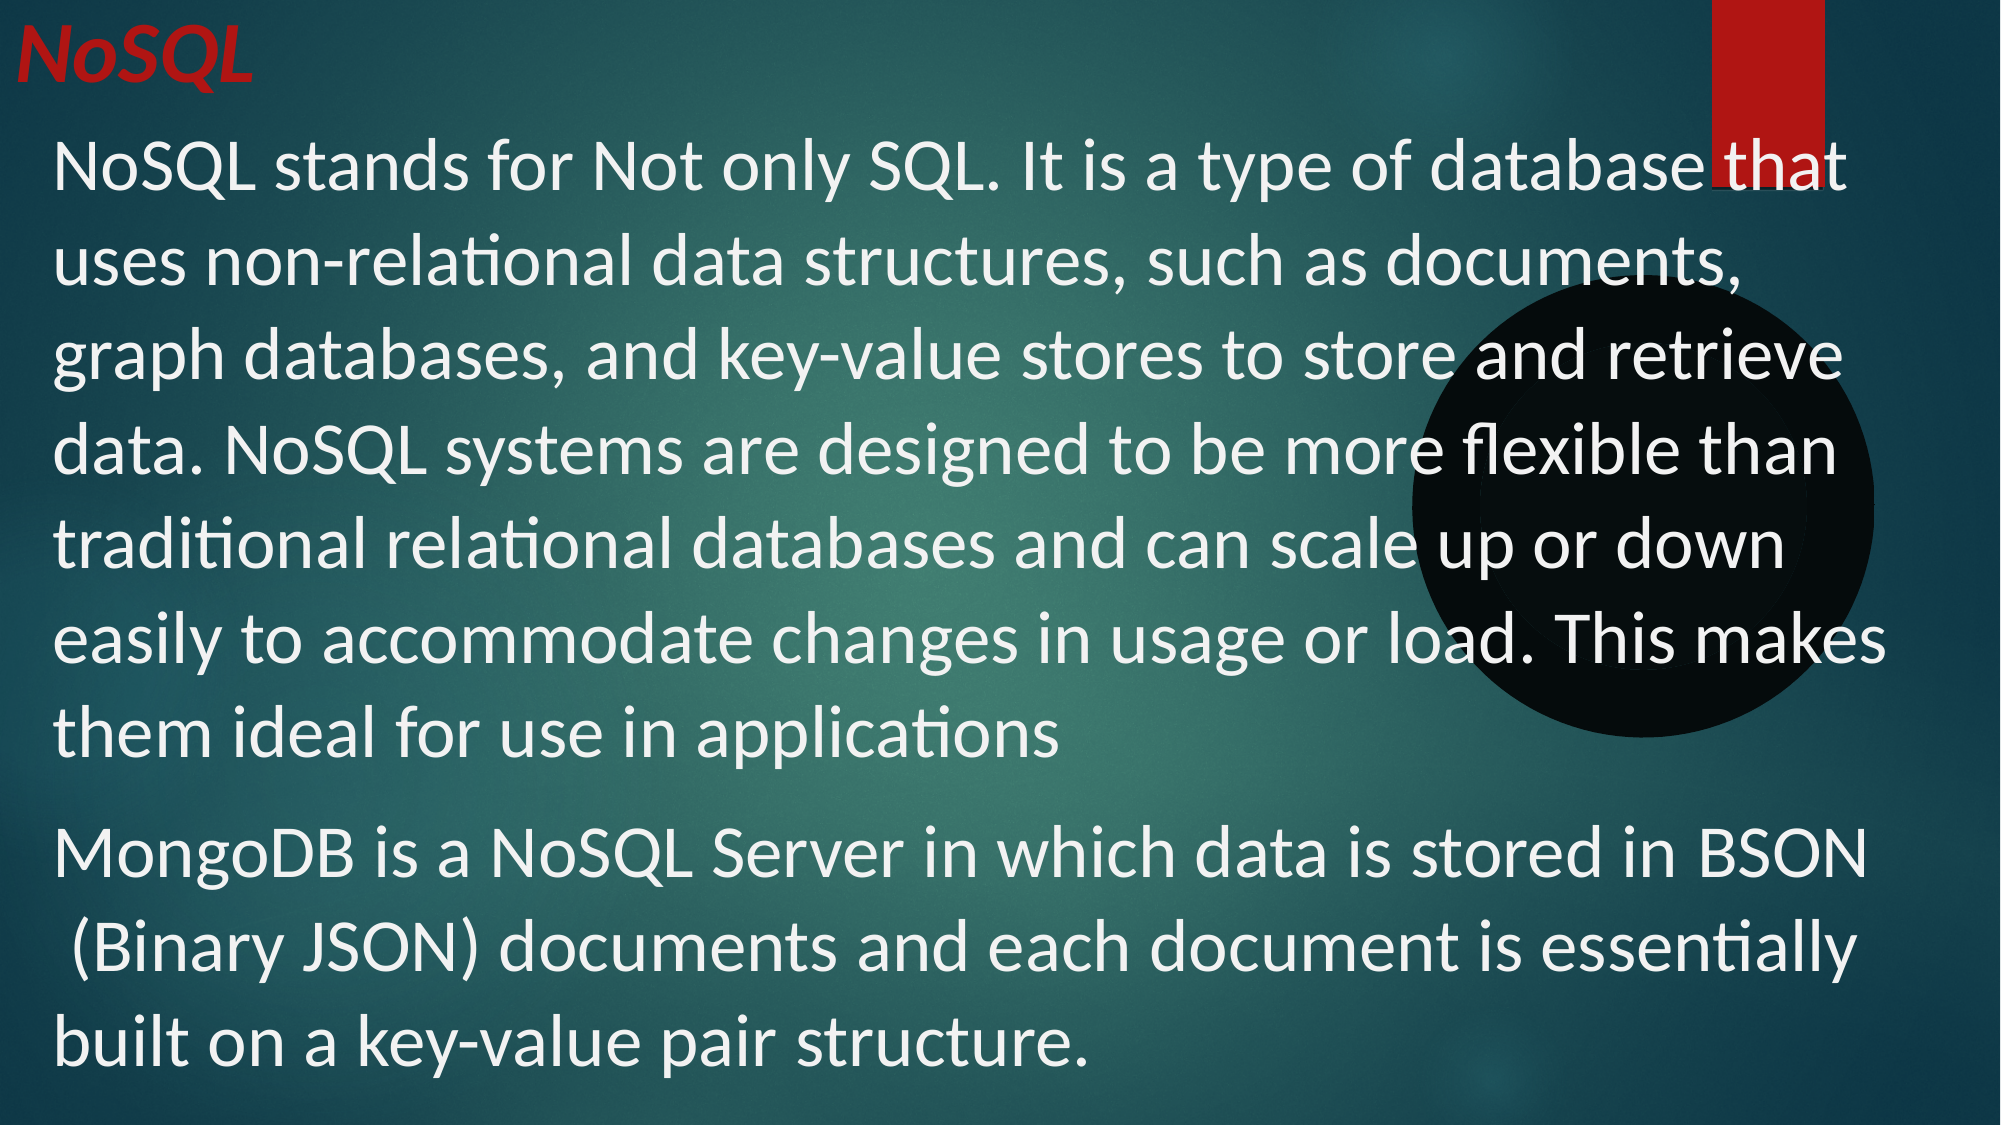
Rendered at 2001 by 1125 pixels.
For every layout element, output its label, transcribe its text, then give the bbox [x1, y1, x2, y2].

text_box NoSQL stands for Not only SQL. It is a type of database that uses non-relational data structures, such as documents, graph databases, and key-value stores to store and retrieve data. NoSQL systems are designed to be more flexible than traditional relational databases and can scale up or down easily to accommodate changes in usage or load. This makes them ideal for use in applications MongoDB is a NoSQL Server in which data is stored in BSON (Binary JSON) documents and each document is essentially built on a key-value pair structure. [37, 96, 1927, 1125]
text_box NoSQL [0, 0, 1278, 150]
